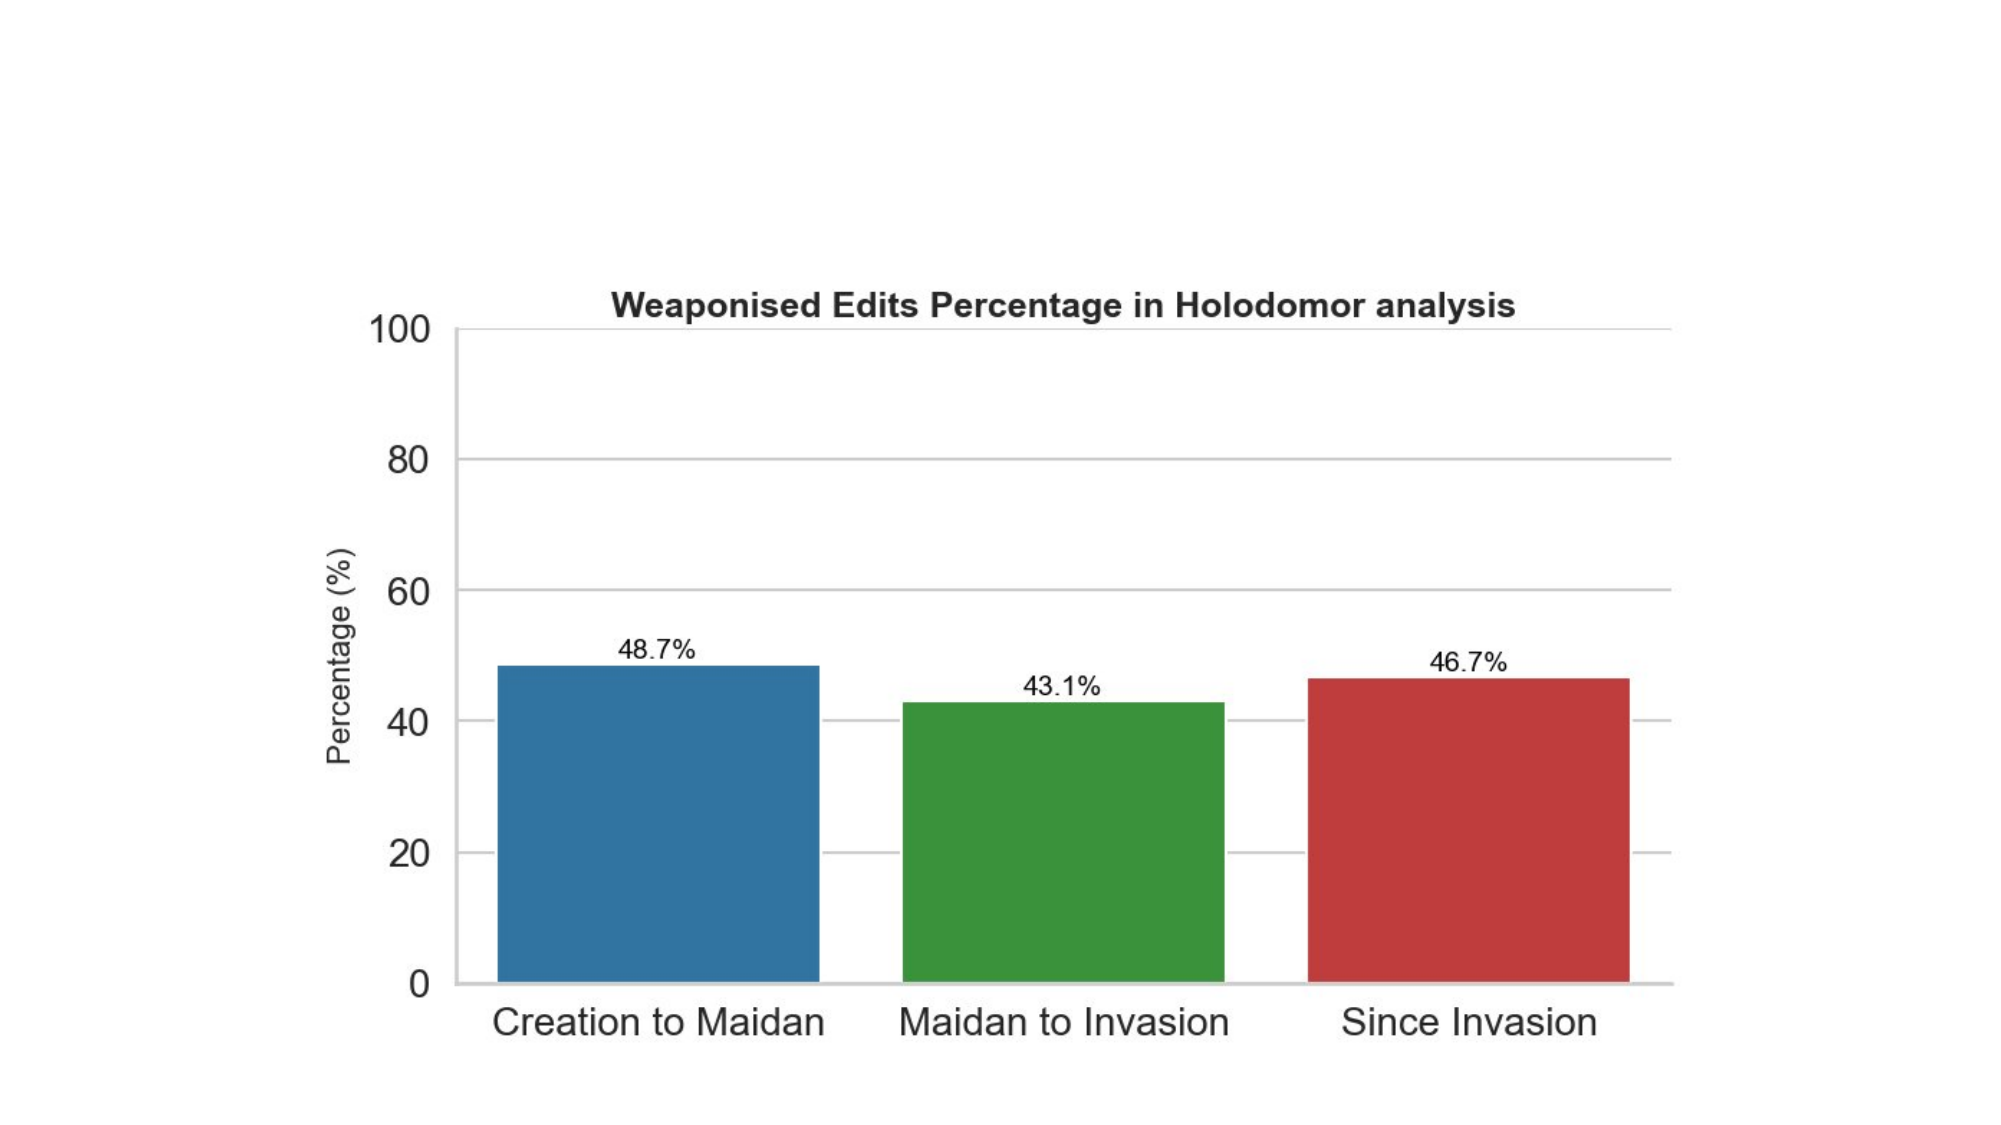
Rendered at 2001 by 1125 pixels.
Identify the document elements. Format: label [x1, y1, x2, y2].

picture [314, 278, 1686, 1058]
